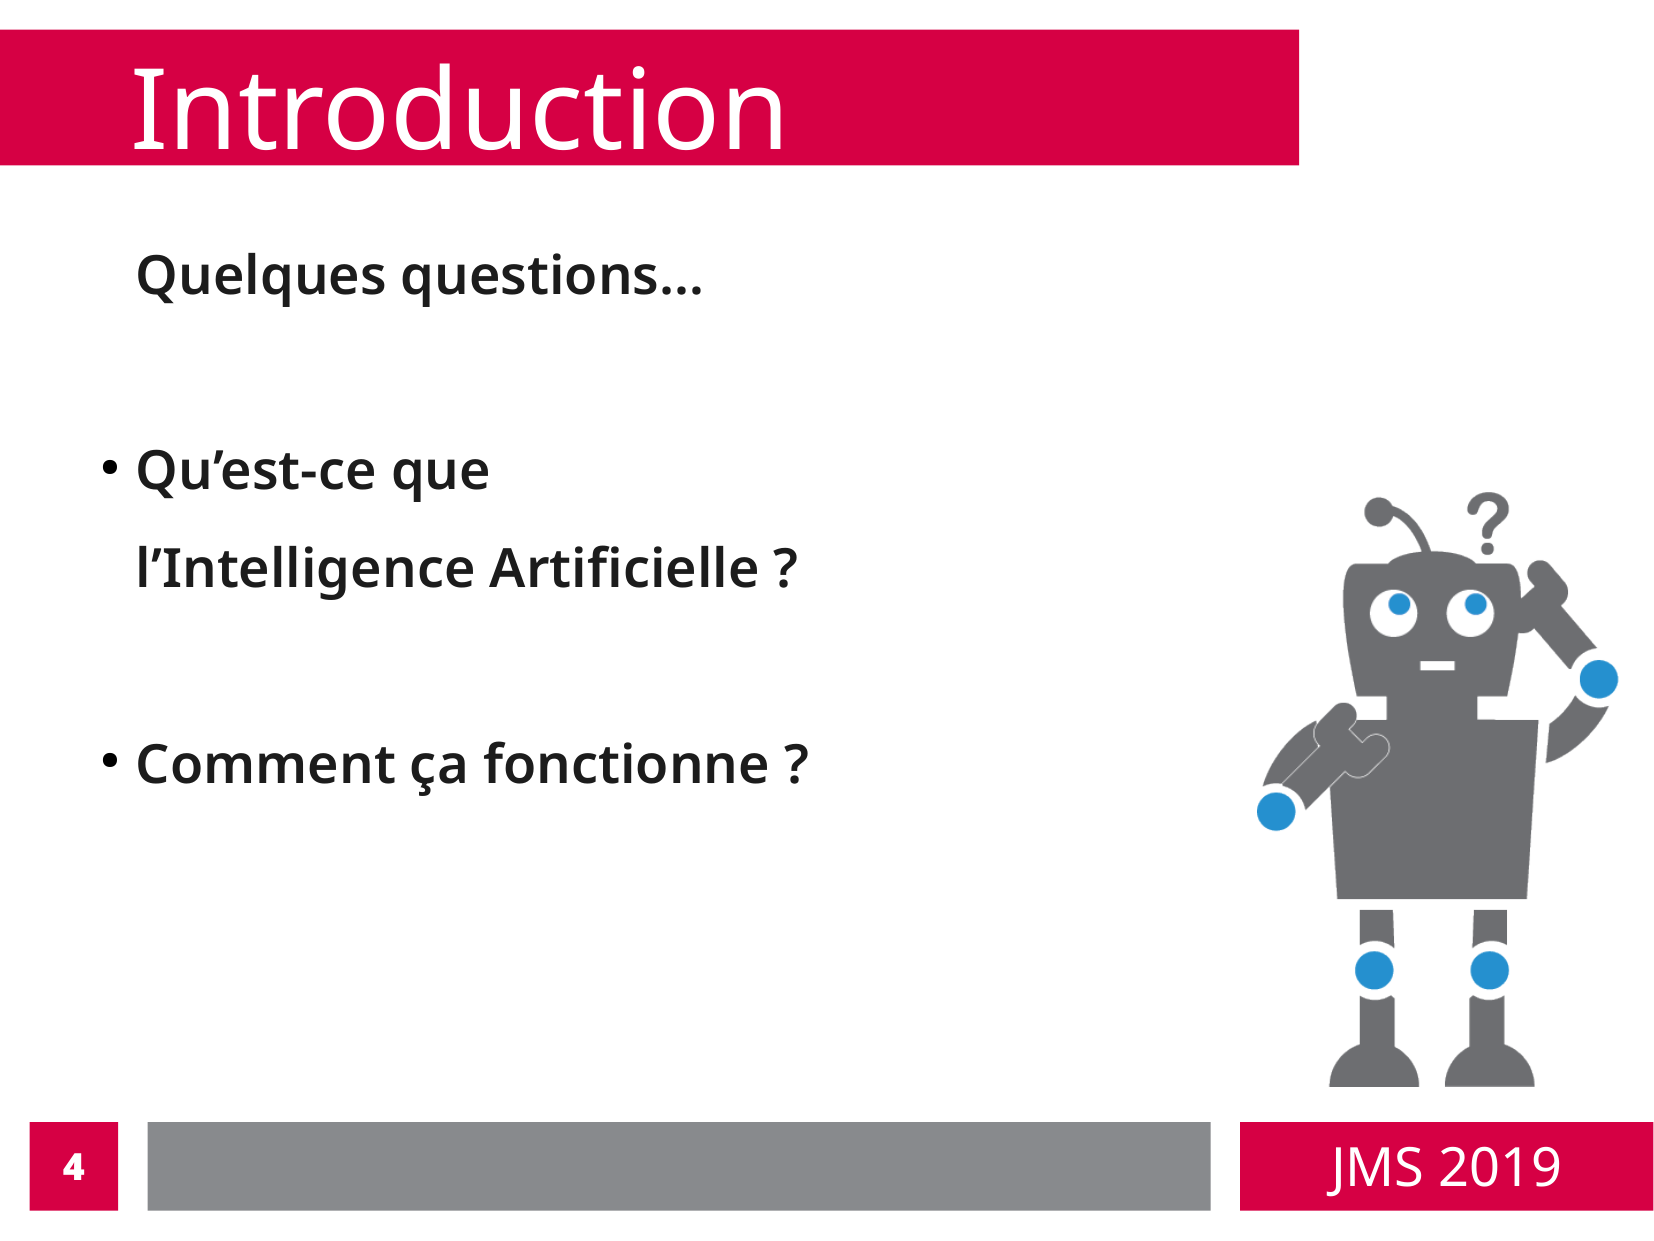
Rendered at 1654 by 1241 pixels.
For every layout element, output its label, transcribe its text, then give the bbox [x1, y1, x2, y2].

title Introduction [0, 29, 1229, 178]
list Quelques questions… Qu’est-ce que l’Intelligence Artificielle ? Comment ça fonctionne ? [100, 236, 1607, 1087]
picture [1257, 492, 1619, 1087]
